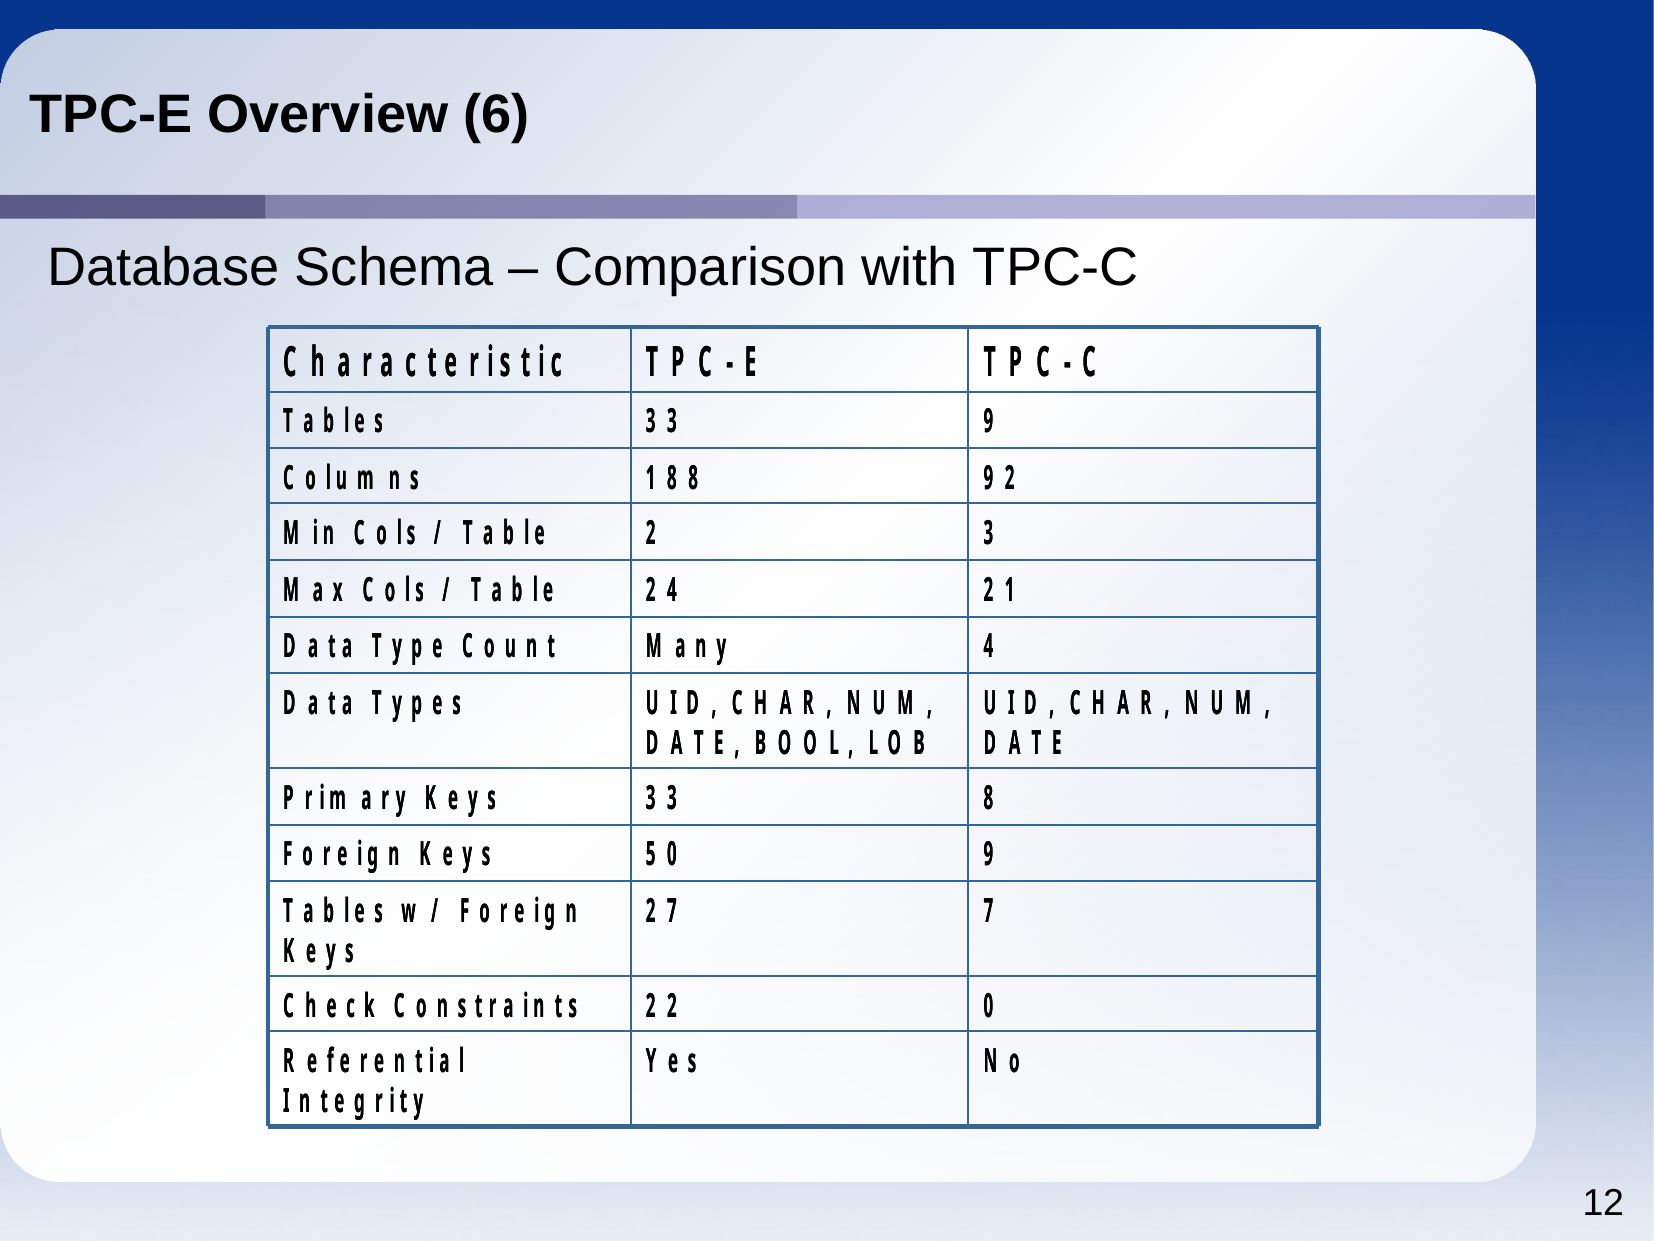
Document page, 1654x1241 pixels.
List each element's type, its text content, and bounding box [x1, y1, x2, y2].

title TPC-E Overview (6) [29, 49, 1506, 178]
picture [265, 324, 1323, 1131]
picture [0, 0, 1654, 1241]
list Database Schema – Comparison with TPC-C [29, 236, 1506, 1152]
